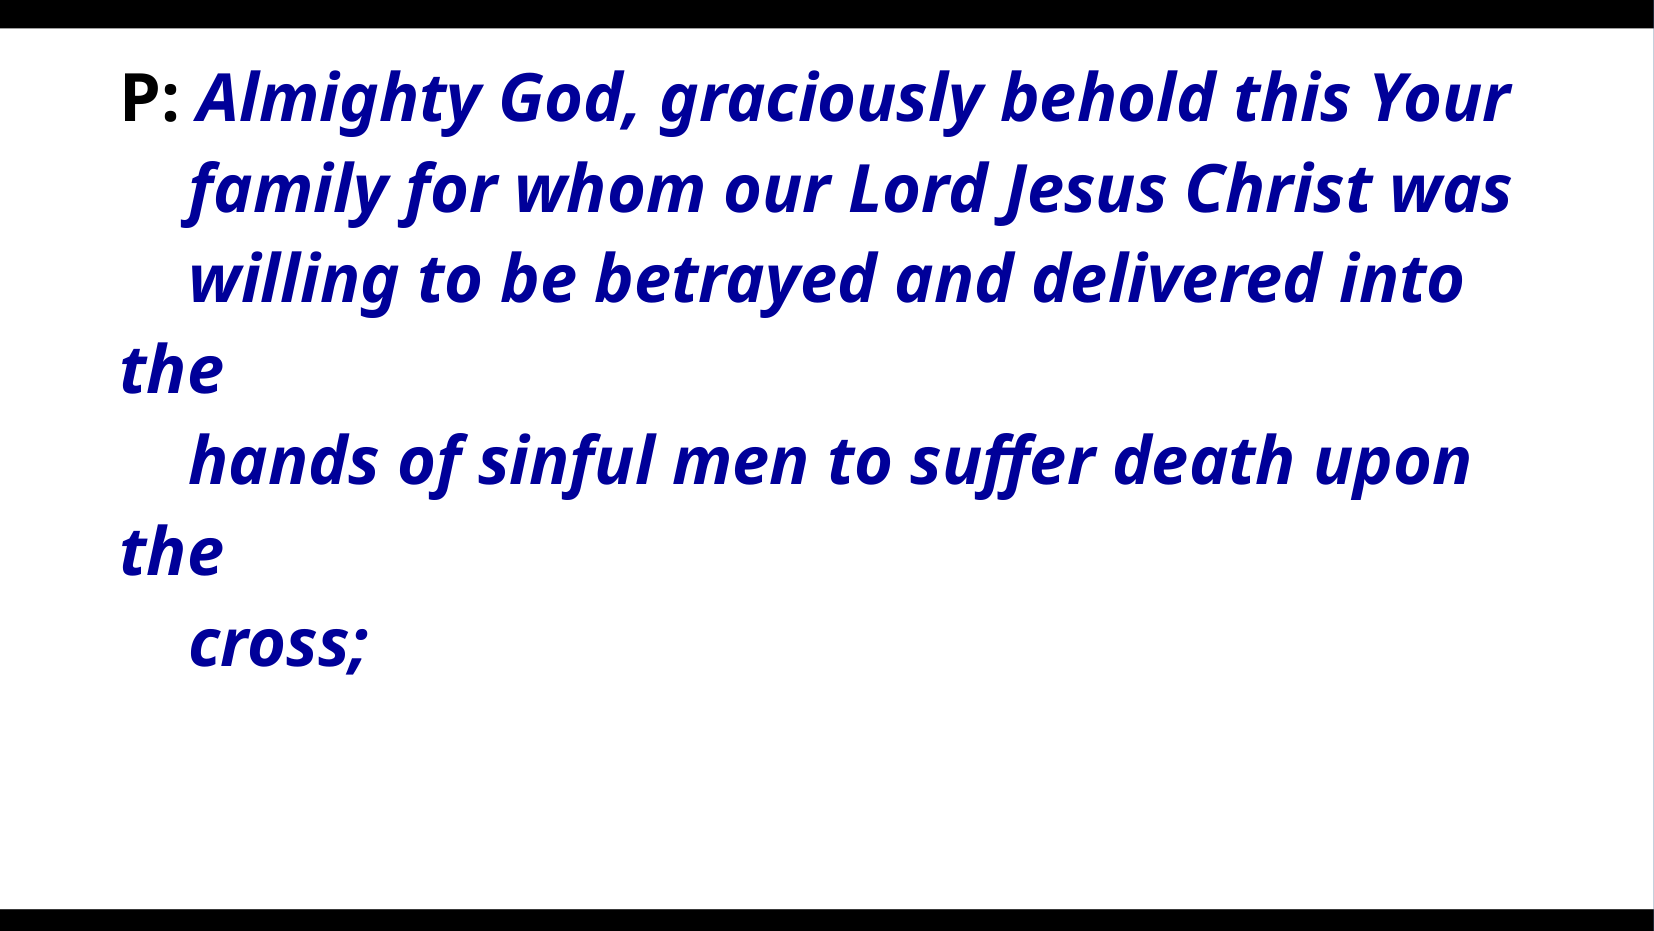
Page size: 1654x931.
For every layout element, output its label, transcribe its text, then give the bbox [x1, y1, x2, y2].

picture [0, 0, 1654, 931]
text_box P: Almighty God, graciously behold this Your family for whom our Lord Jesus Christ was willing to be betrayed and delivered into the hands of sinful men to suffer death upon the cross; [105, 42, 1546, 502]
